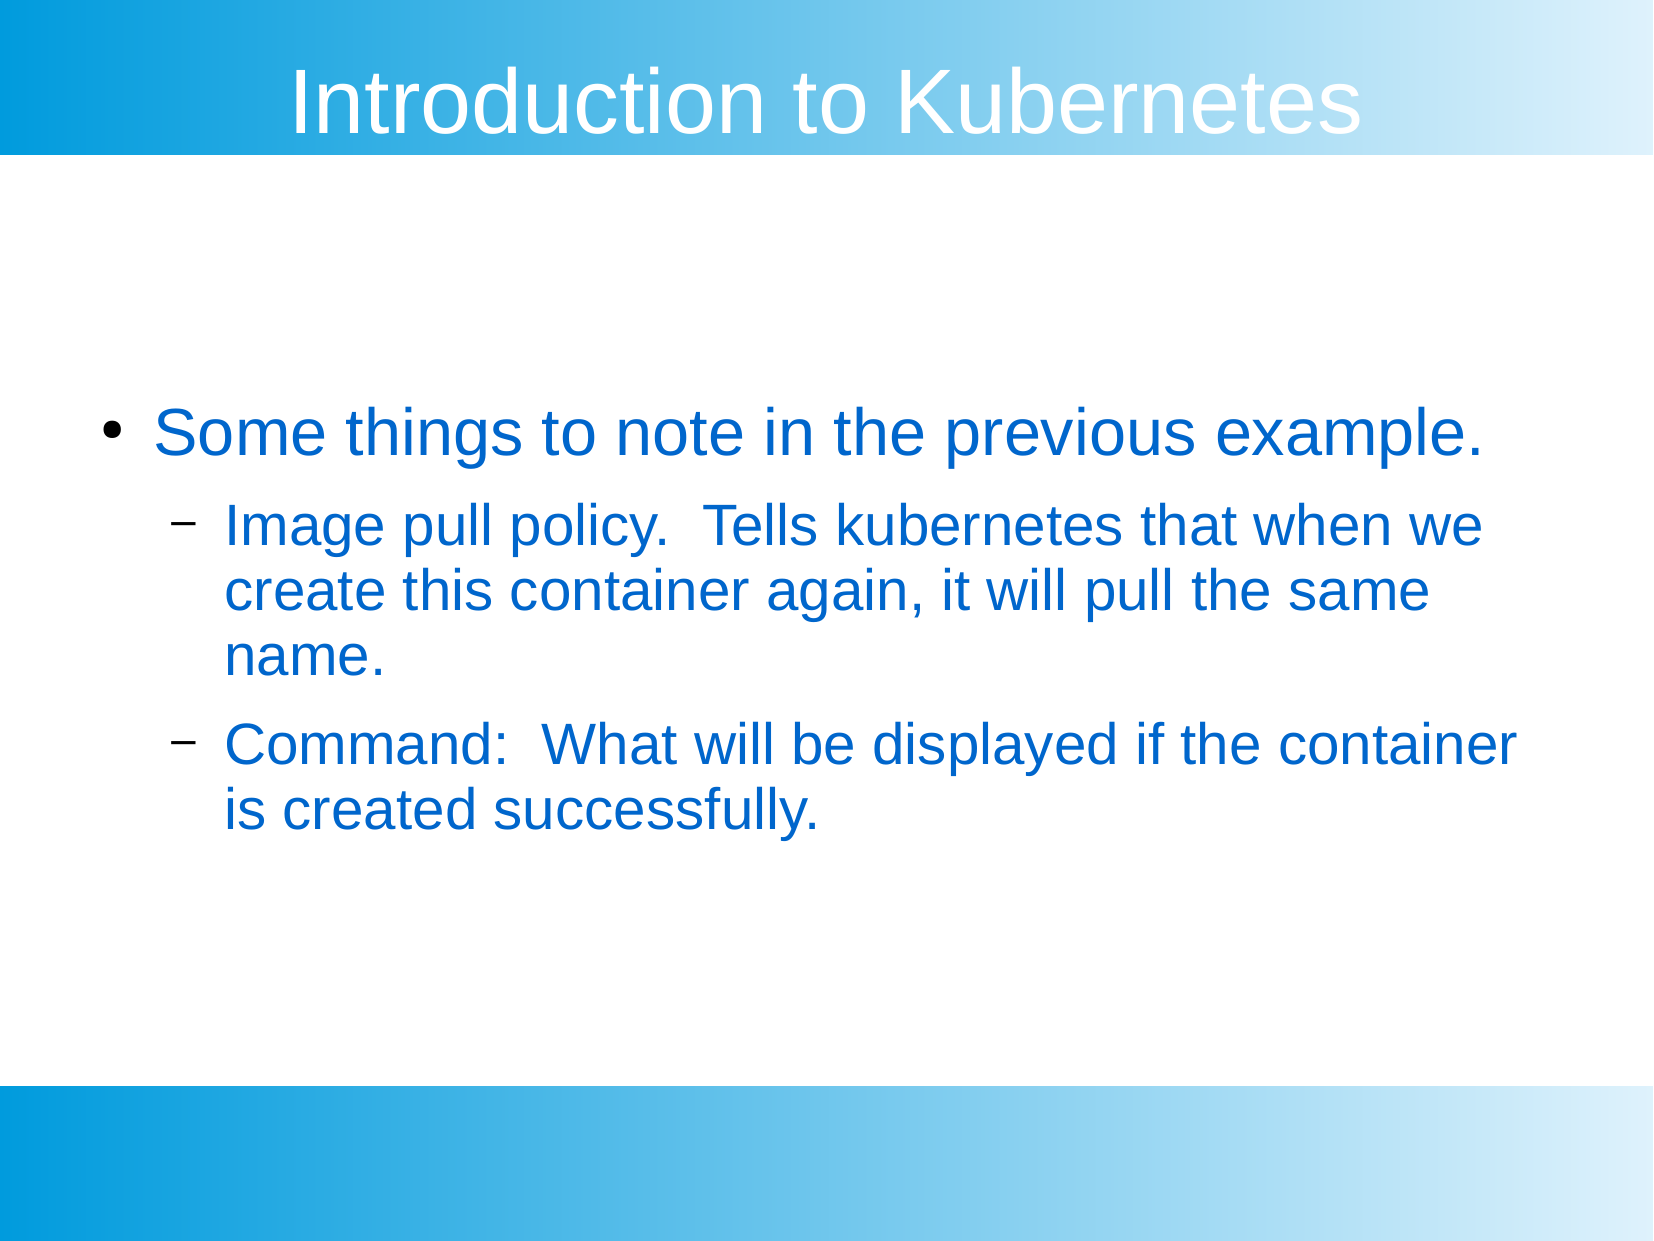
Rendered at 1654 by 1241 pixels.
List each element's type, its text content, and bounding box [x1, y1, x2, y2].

list Some things to note in the previous example. Image pull policy. Tells kubernetes that when we create this container again, it will pull the same name. Command: What will be displayed if the container is created successfully. [82, 290, 1571, 756]
title Introduction to Kubernetes [82, 49, 1571, 155]
